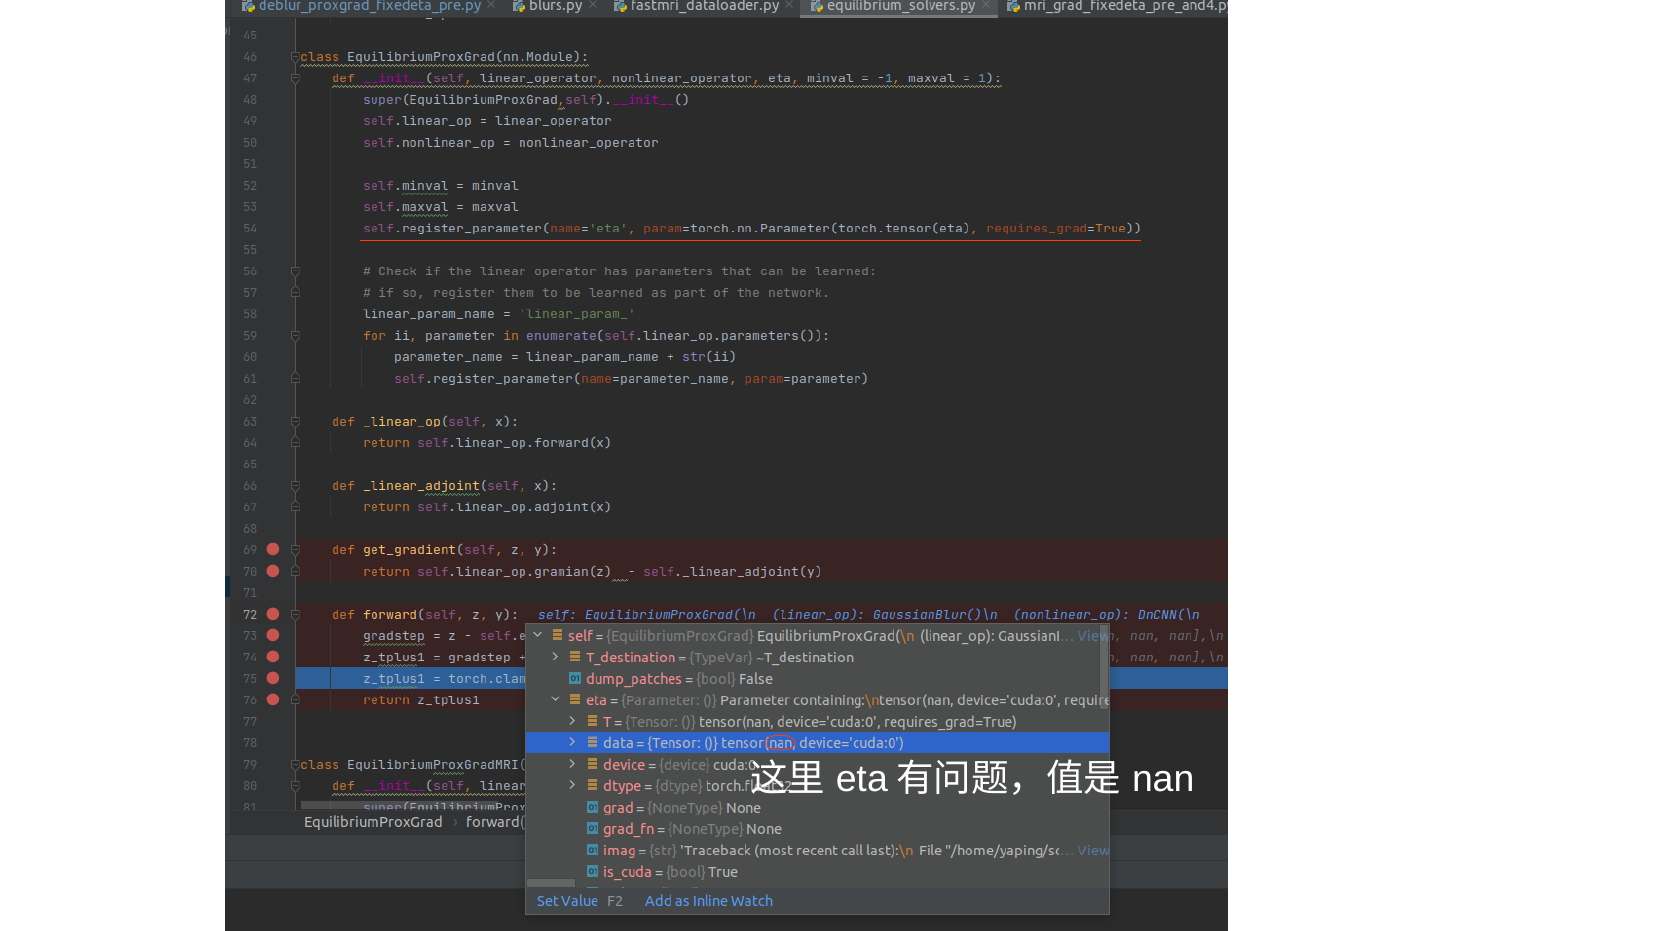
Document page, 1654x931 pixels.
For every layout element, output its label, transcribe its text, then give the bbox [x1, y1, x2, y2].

text_box 这里eta有问题，值是nan [735, 740, 1291, 811]
picture [225, 0, 1228, 931]
